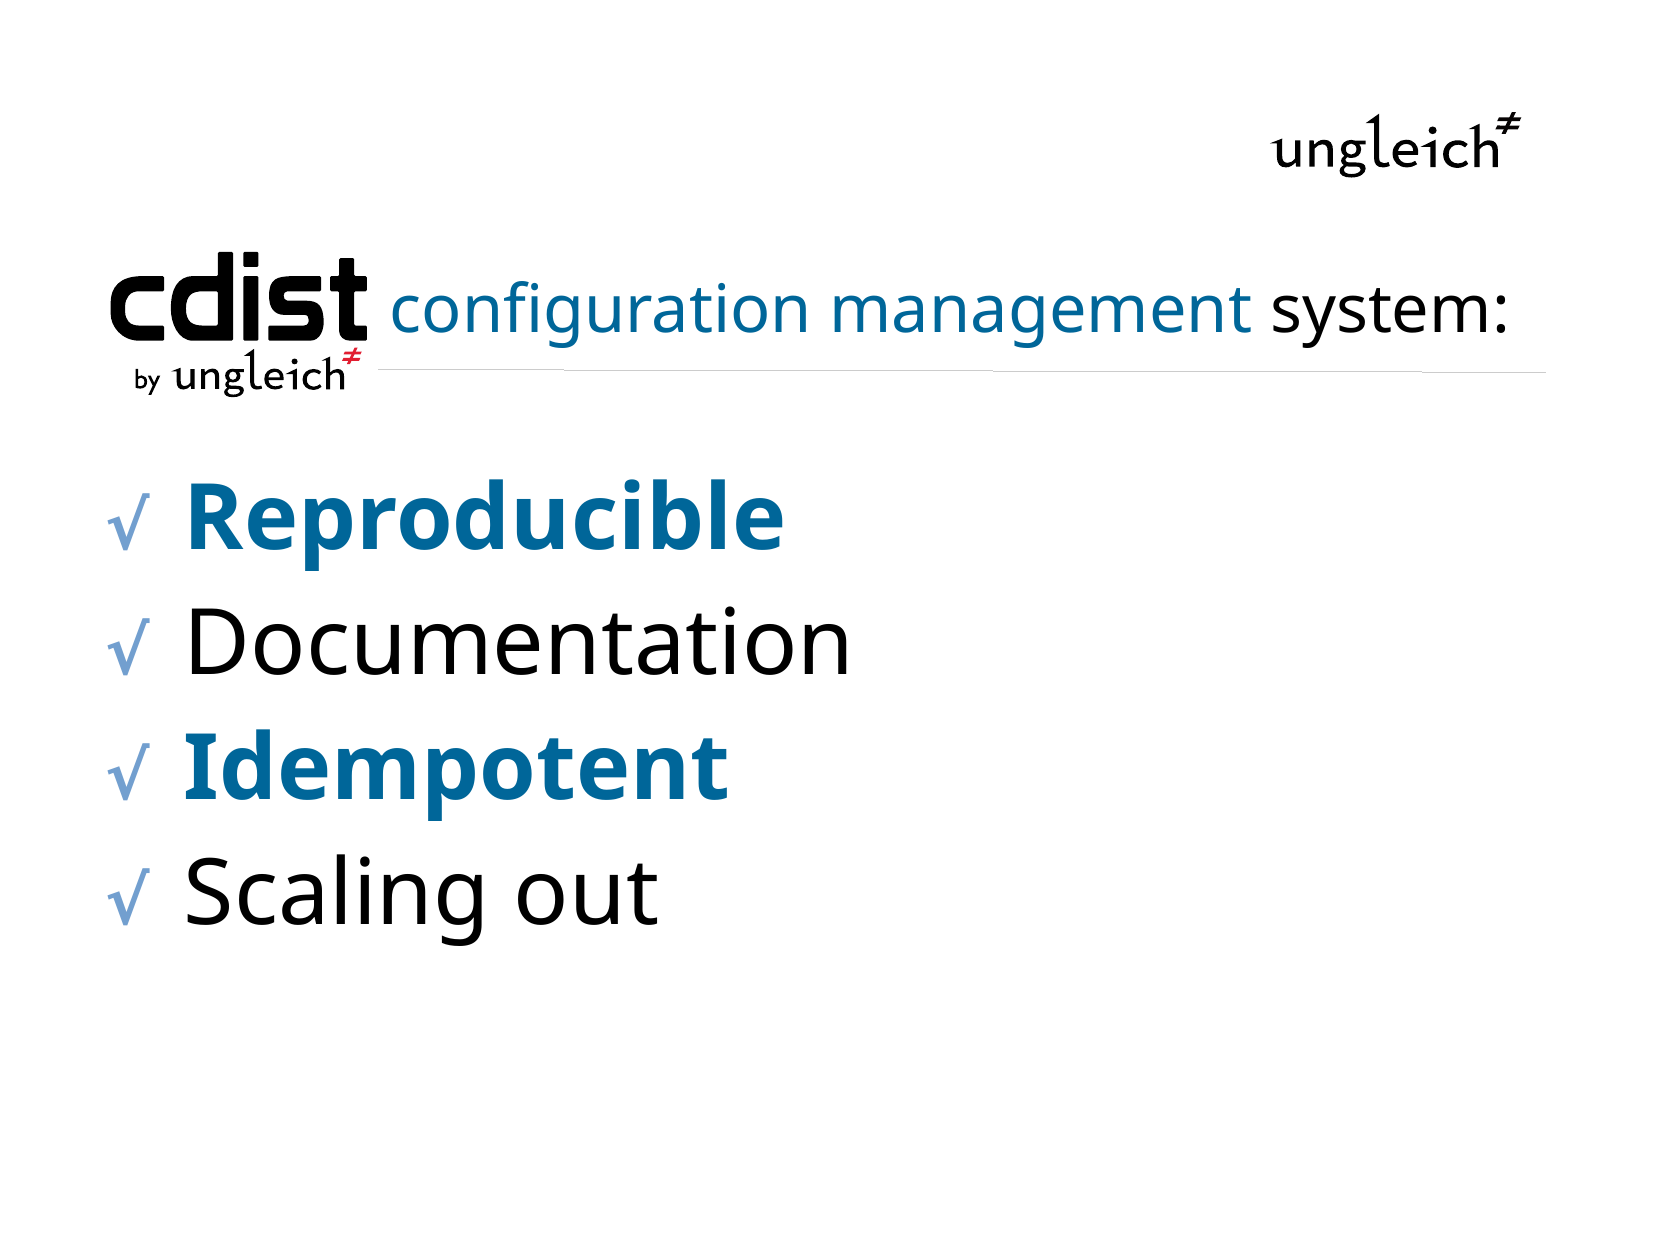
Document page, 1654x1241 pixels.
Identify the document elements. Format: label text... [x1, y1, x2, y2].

picture [105, 217, 379, 410]
text_box √ Reproducible √ Documentation √ Idempotent √ Scaling out [105, 341, 1561, 1062]
title configuration management system: [389, 202, 1654, 411]
